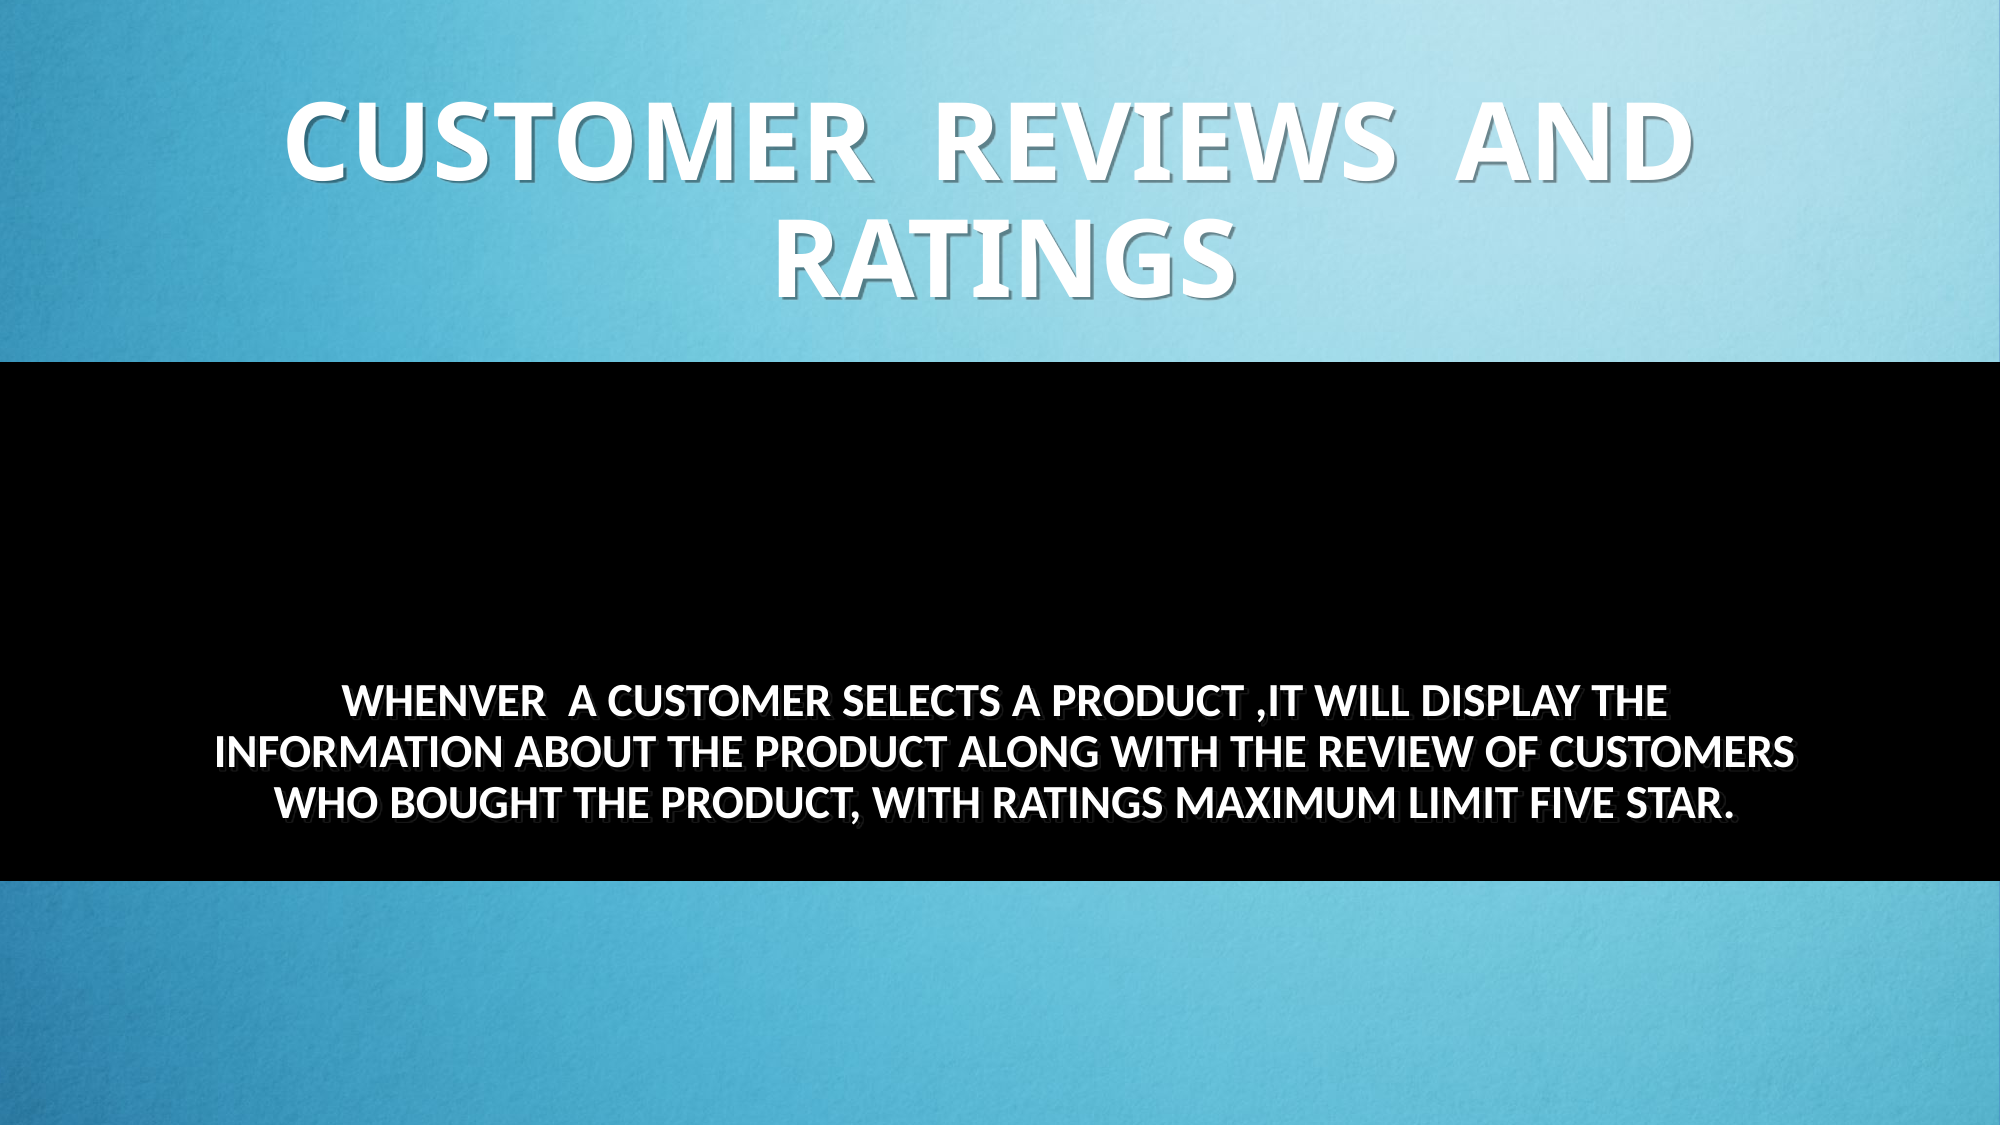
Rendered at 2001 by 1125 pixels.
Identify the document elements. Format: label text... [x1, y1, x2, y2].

text_box [0, 362, 2000, 881]
title CUSTOMER REVIEWS AND RATINGS [180, 53, 1829, 329]
picture [0, 881, 2000, 1125]
list WHENVER A CUSTOMER SELECTS A PRODUCT ,IT WILL DISPLAY THE INFORMATION ABOUT THE PRODUCT ALONG WITH THE REVIEW OF CUSTOMERS WHO BOUGHT THE PRODUCT, WITH RATINGS MAXIMUM LIMIT FIVE STAR. [180, 667, 1831, 879]
picture [0, 0, 2000, 362]
